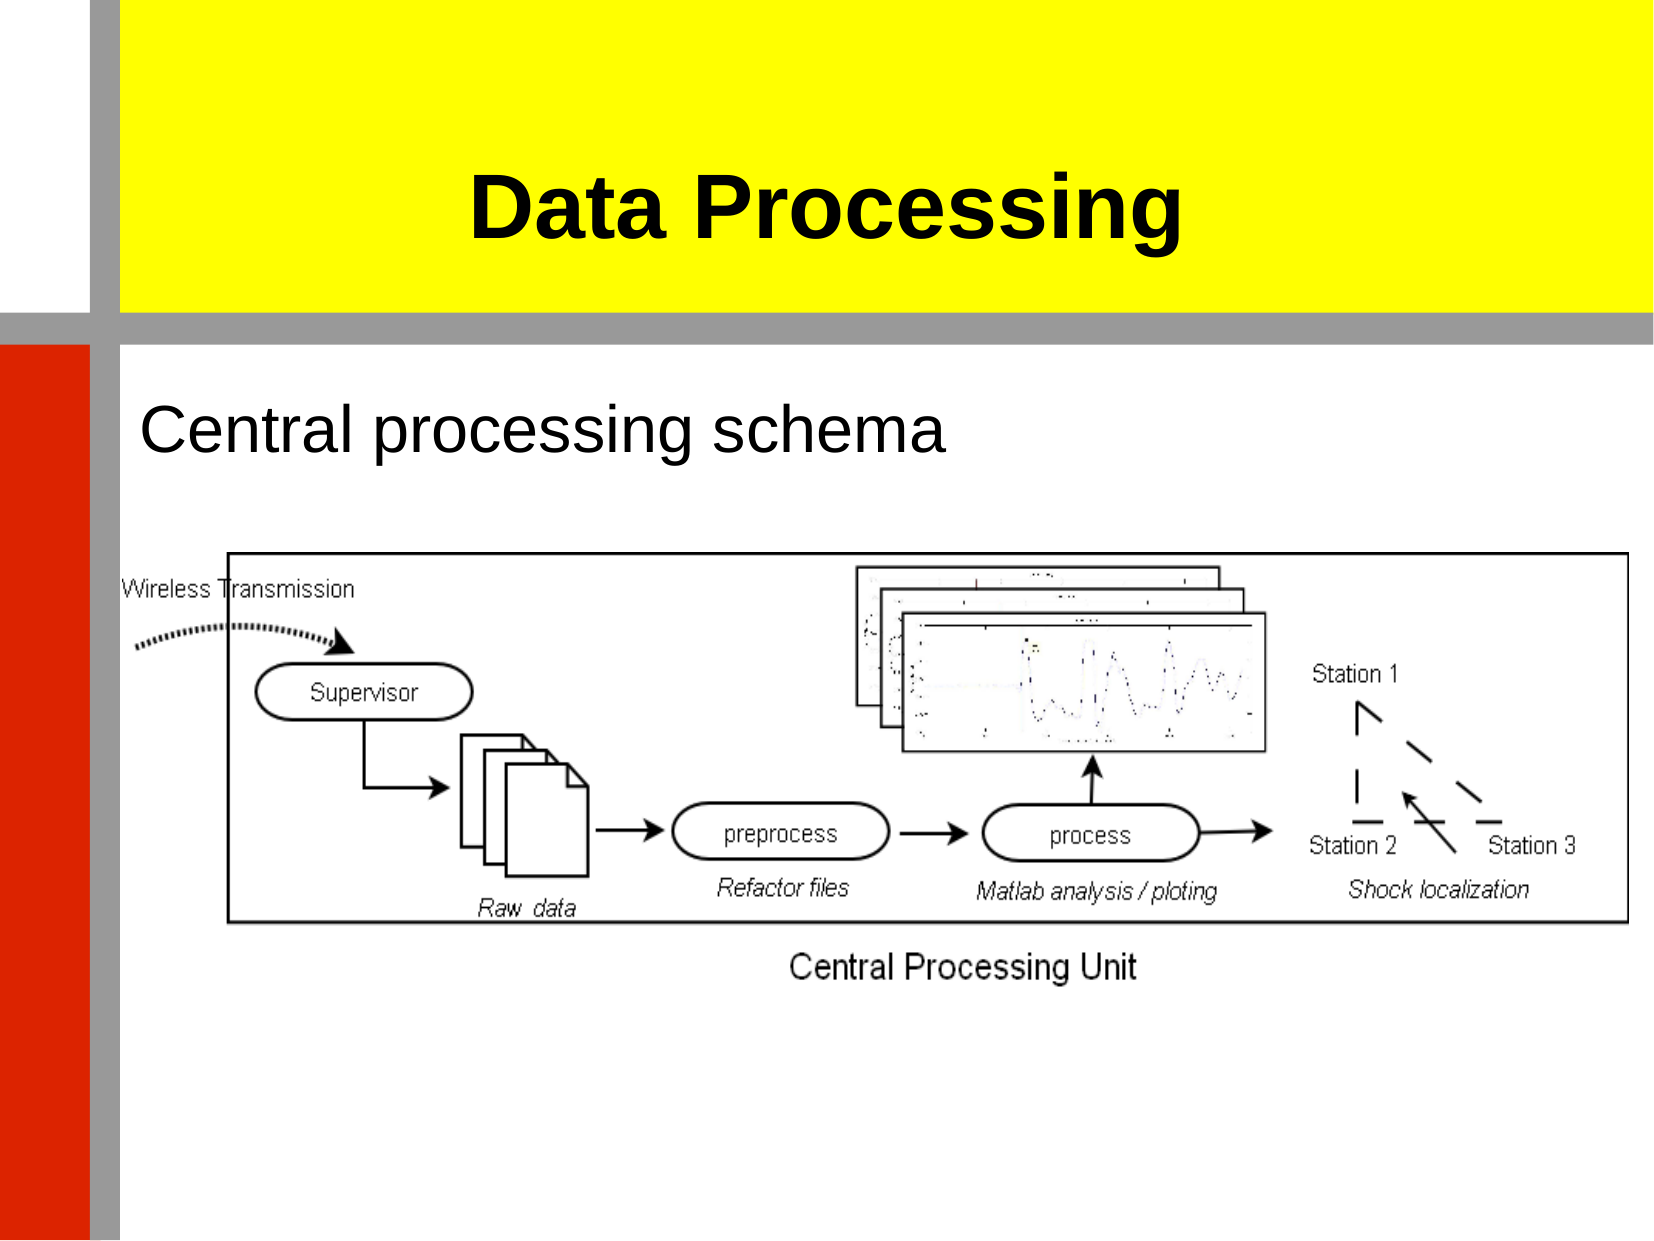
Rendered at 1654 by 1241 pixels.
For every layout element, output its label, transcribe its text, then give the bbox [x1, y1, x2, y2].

list Central processing schema [121, 391, 1534, 1112]
picture [1534, 552, 1629, 997]
title Data Processing [121, 102, 1534, 311]
